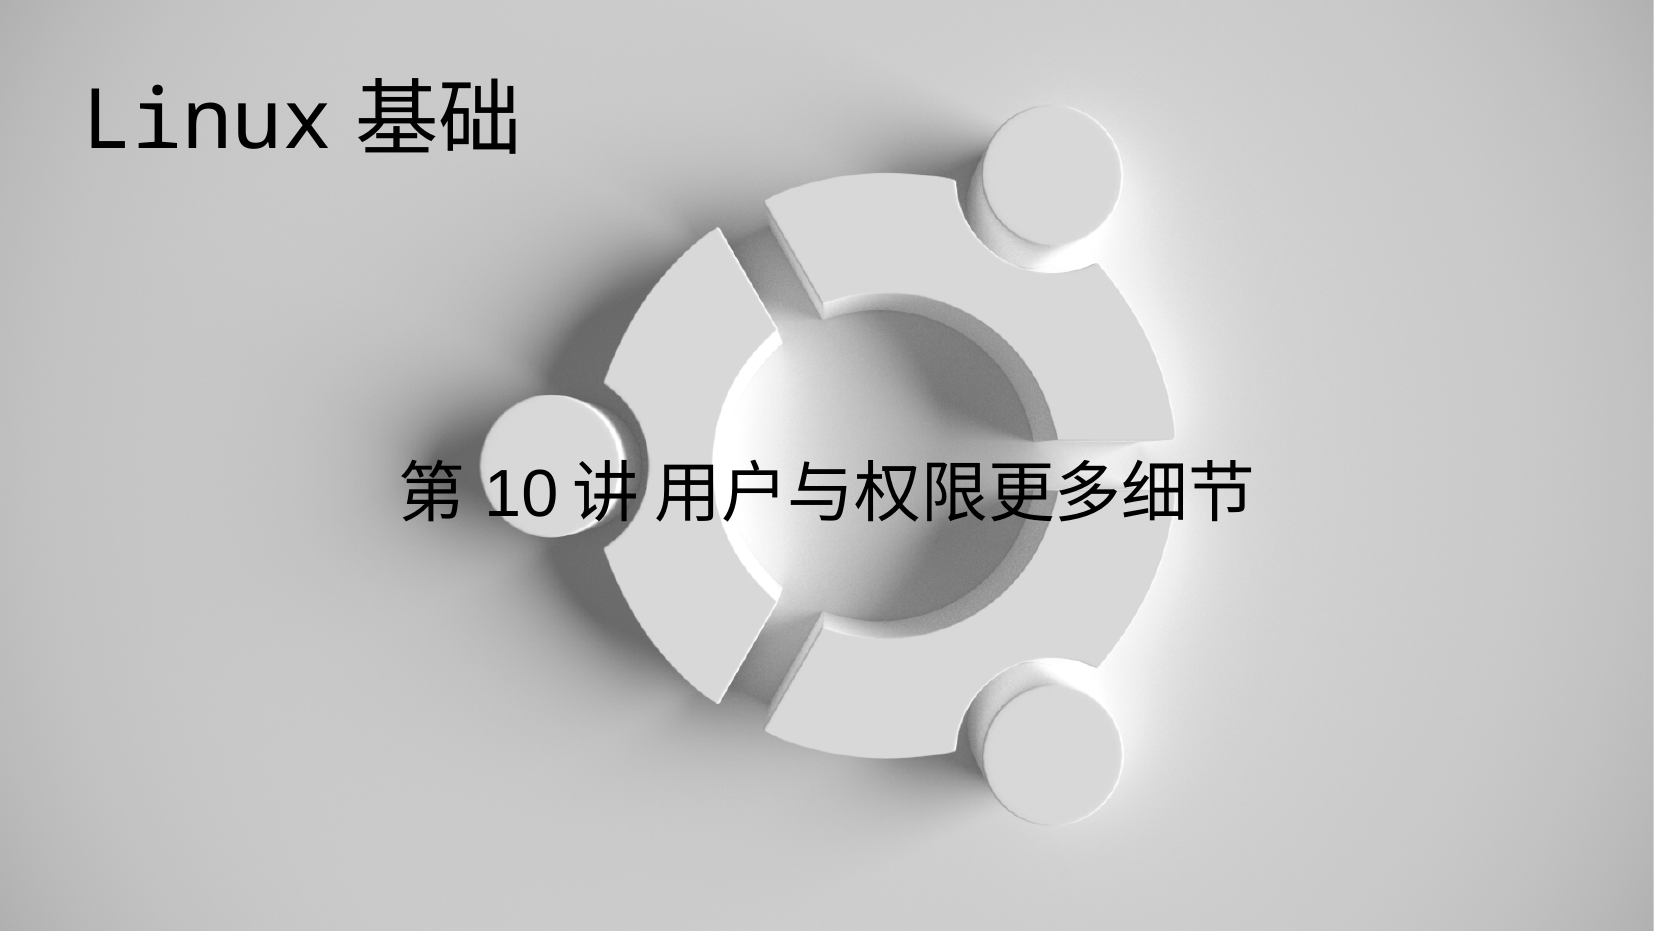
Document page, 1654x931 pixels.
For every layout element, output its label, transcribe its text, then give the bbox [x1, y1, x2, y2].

title Linux基础 [82, 37, 1571, 189]
subtitle 第10讲 用户与权限更多细节 [82, 217, 1571, 758]
picture [0, 0, 1654, 931]
